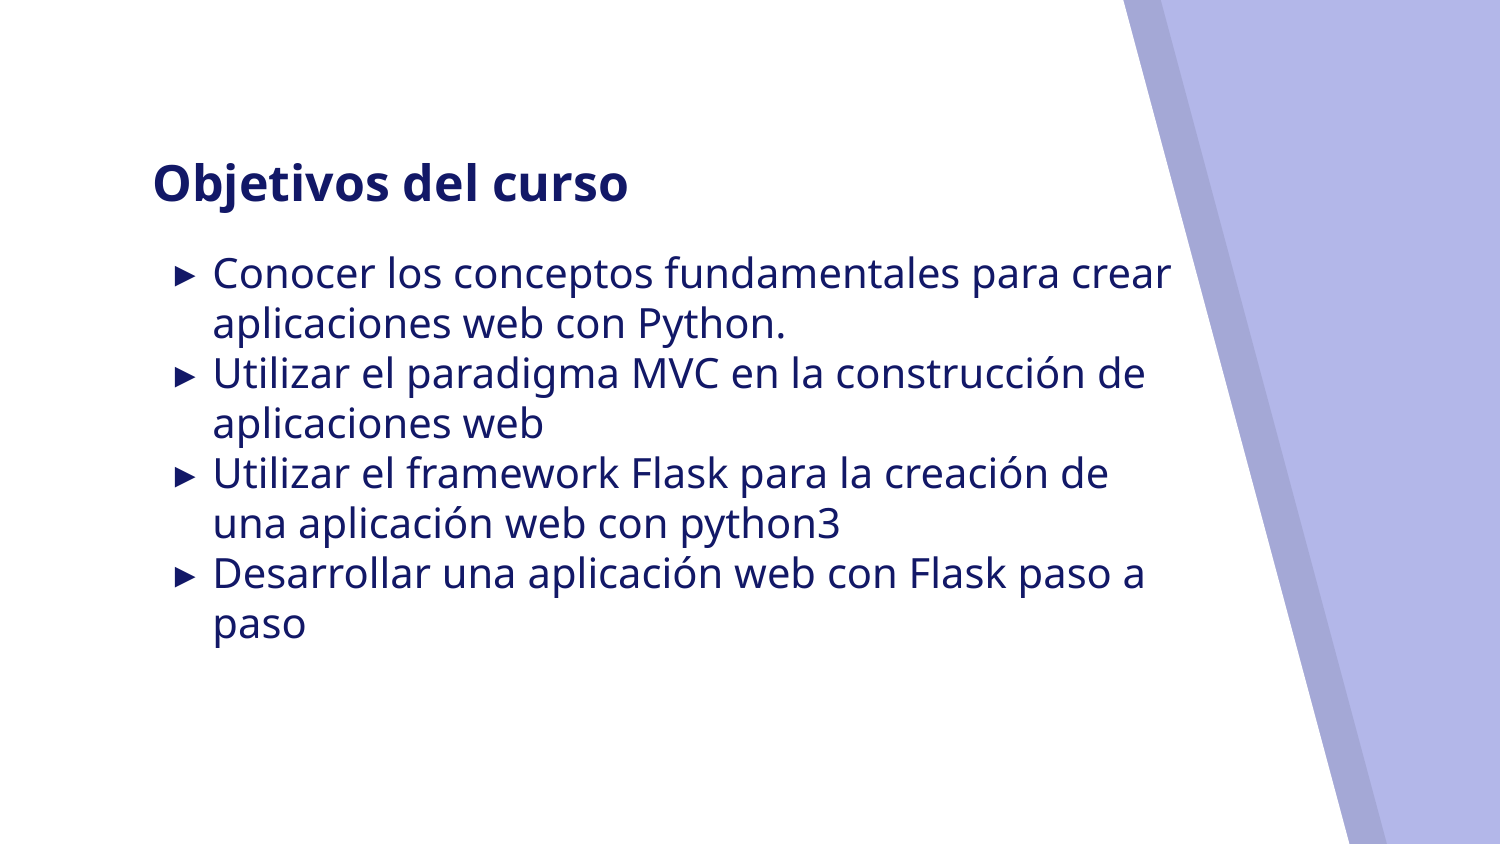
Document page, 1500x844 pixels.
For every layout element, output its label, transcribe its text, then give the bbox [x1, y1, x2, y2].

text_box Conocer los conceptos fundamentales para crear aplicaciones web con Python. Utilizar el paradigma MVC en la construcción de aplicaciones web Utilizar el framework Flask para la creación de una aplicación web con python3 Desarrollar una aplicación web con Flask paso a paso [137, 246, 1178, 781]
text_box Objetivos del curso [137, 146, 1011, 227]
